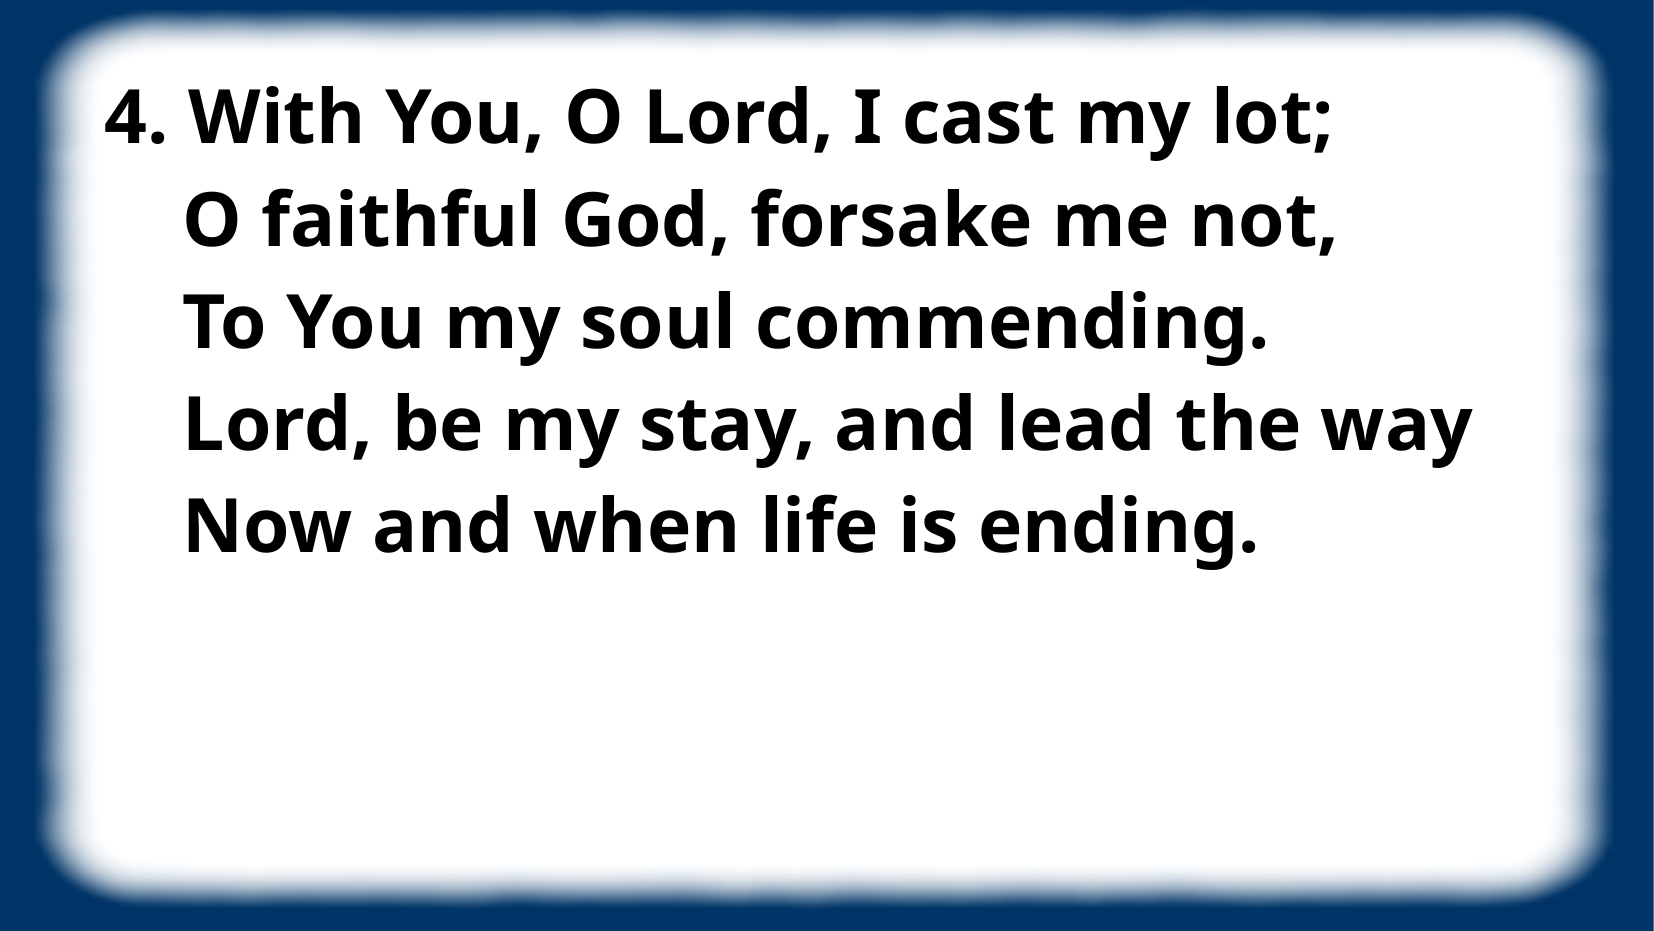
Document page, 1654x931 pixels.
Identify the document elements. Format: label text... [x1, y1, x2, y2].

picture [0, 0, 1654, 931]
text_box 4. With You, O Lord, I cast my lot; O faithful God, forsake me not, To You my soul commending. Lord, be my stay, and lead the way Now and when life is ending. [90, 56, 1561, 571]
